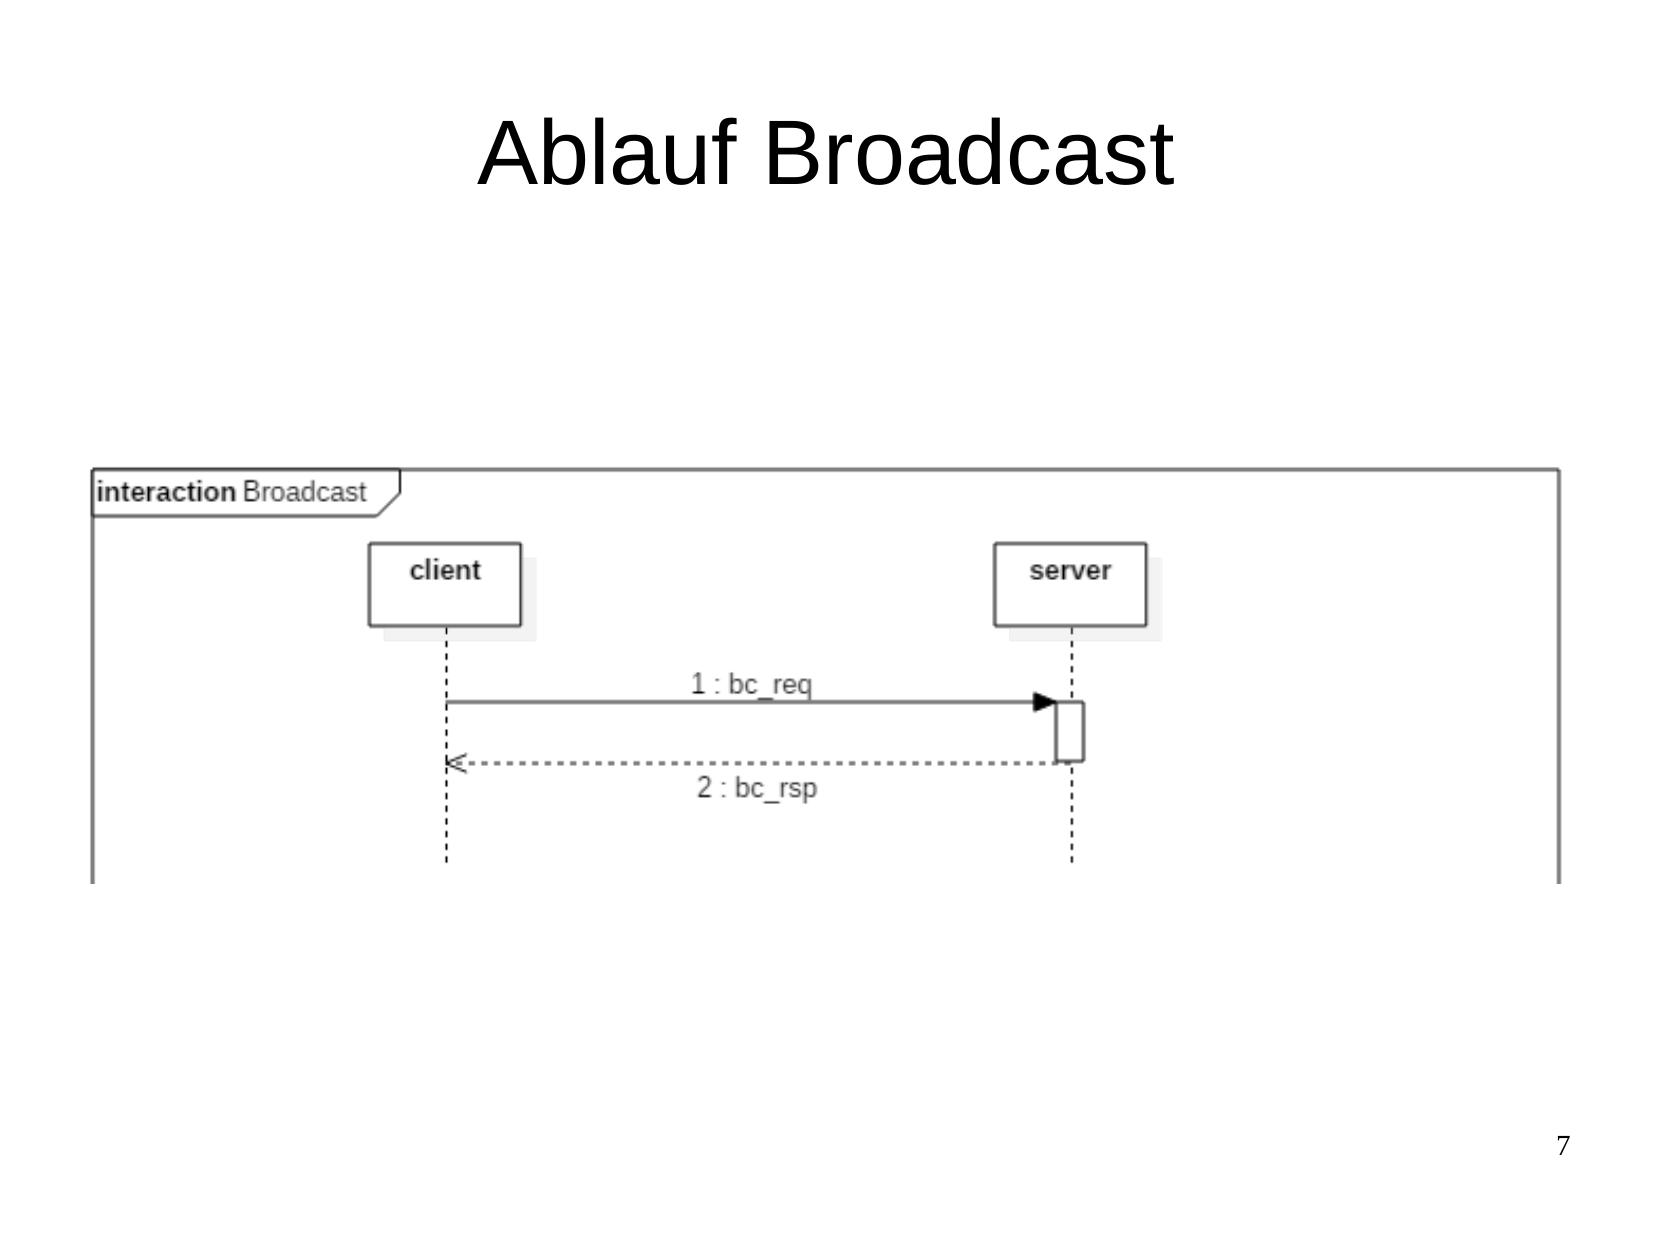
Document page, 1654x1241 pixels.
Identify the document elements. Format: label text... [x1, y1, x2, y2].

picture [88, 449, 1565, 884]
title Ablauf Broadcast [82, 49, 1571, 257]
